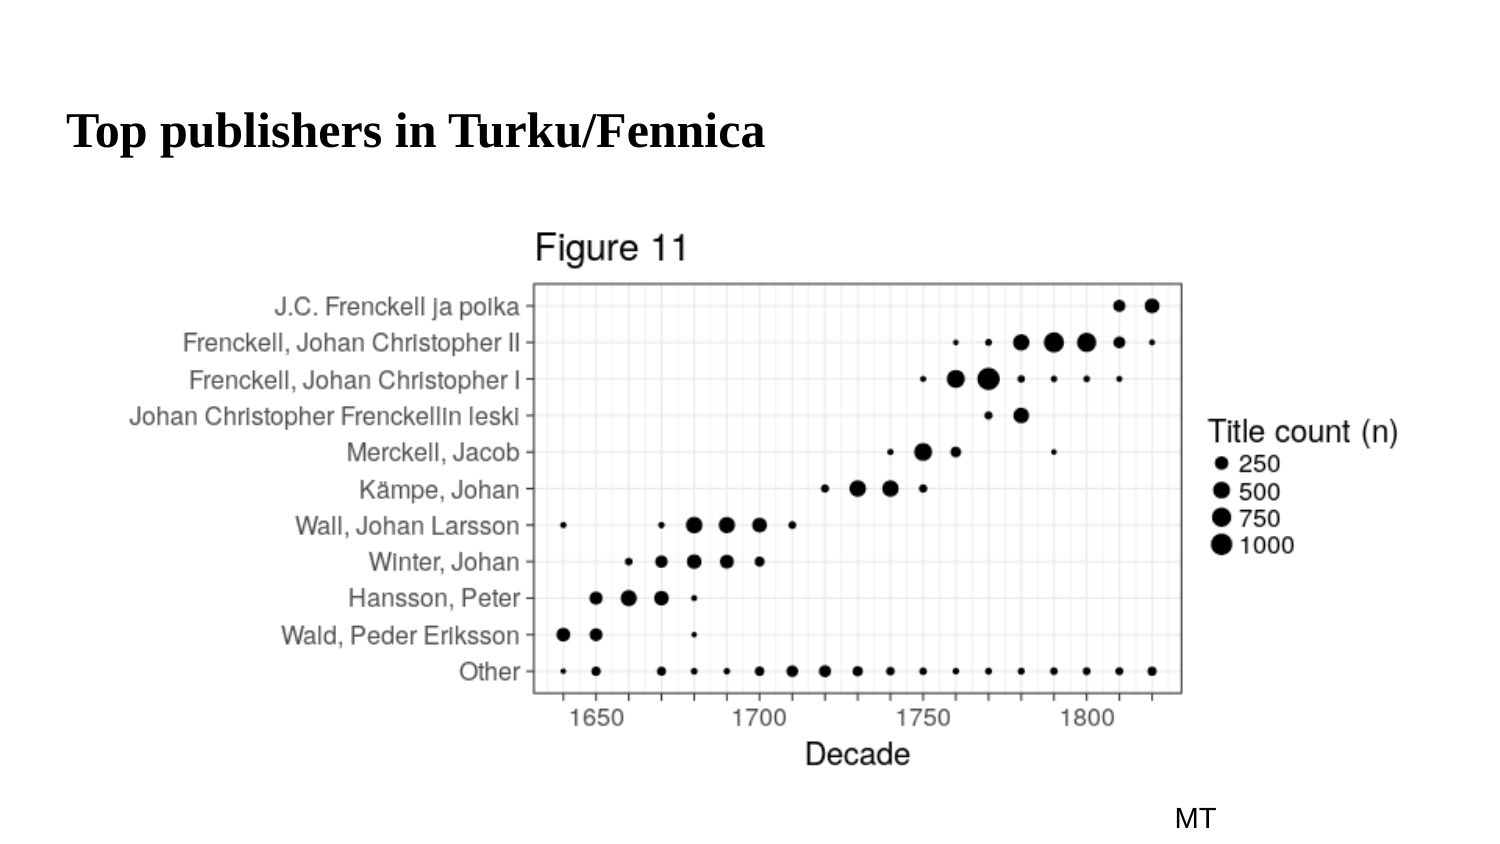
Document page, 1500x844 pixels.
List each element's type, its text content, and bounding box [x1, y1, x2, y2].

text_box MT [1188, 814, 1193, 826]
text_box MT [1159, 784, 1285, 826]
picture [75, 217, 1425, 781]
title Top publishers in Turku/Fennica [51, 72, 1449, 167]
text_box MT [1179, 813, 1184, 826]
